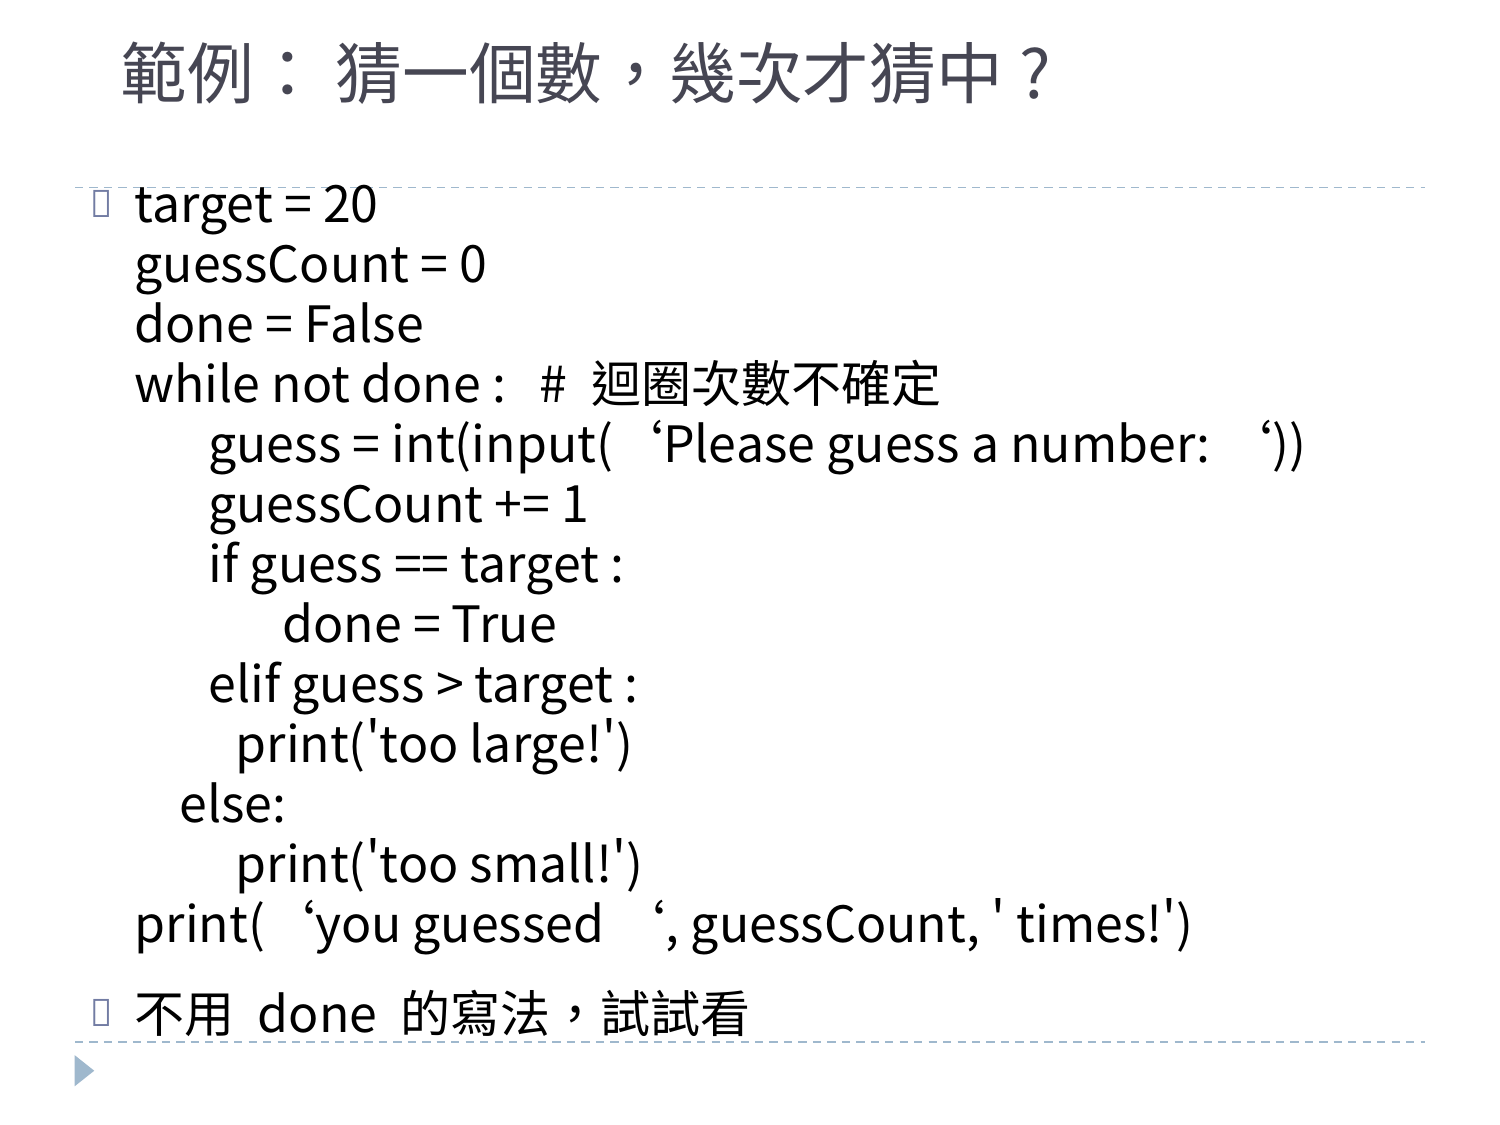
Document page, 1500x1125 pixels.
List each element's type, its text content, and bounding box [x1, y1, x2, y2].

list target = 20 guessCount = 0 done = False while not done : # 迴圈次數不確定 guess = int(input(‘Please guess a number: ‘)) guessCount += 1 if guess == target : done = True elif guess > target : print('too large!') else: print('too small!') print(‘you guessed ‘, guessCount, ' times!') 不用 done 的寫法，試試看 [75, 165, 1425, 1040]
title 範例： 猜一個數，幾次才猜中? [75, 24, 1425, 165]
